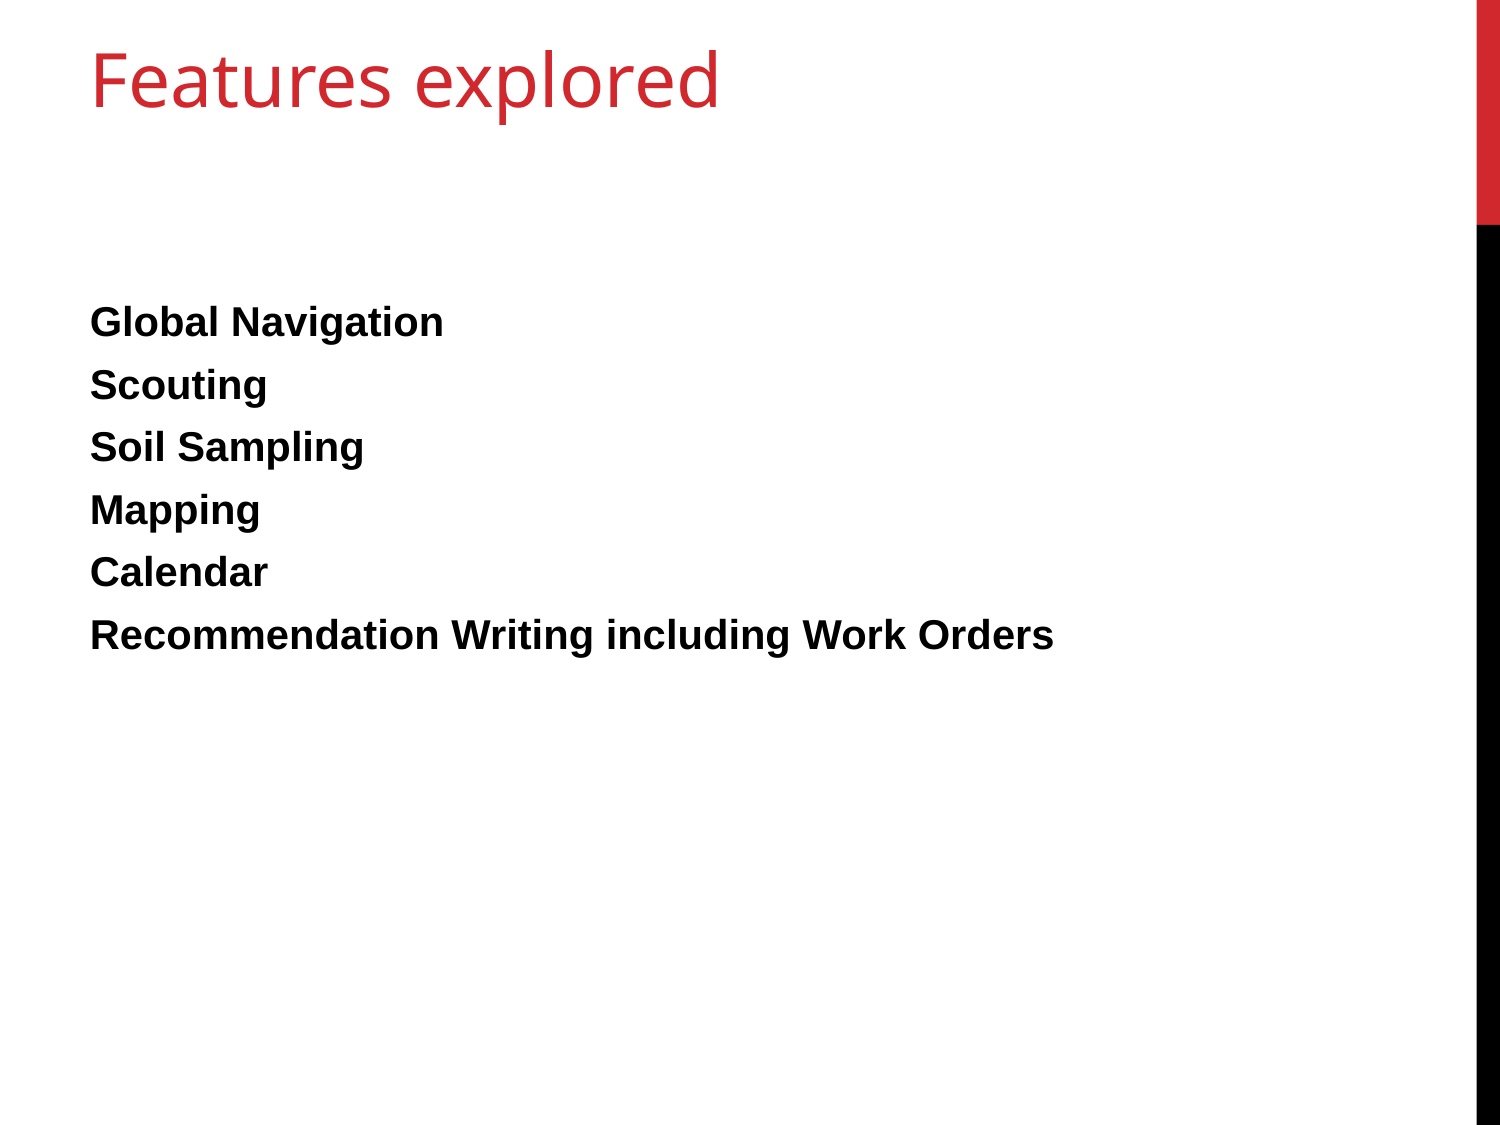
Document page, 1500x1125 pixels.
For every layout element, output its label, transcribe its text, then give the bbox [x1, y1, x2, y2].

list Global Navigation Scouting Soil Sampling Mapping Calendar Recommendation Writing including Work Orders [75, 287, 1325, 1005]
title Features explored [75, 25, 1025, 250]
